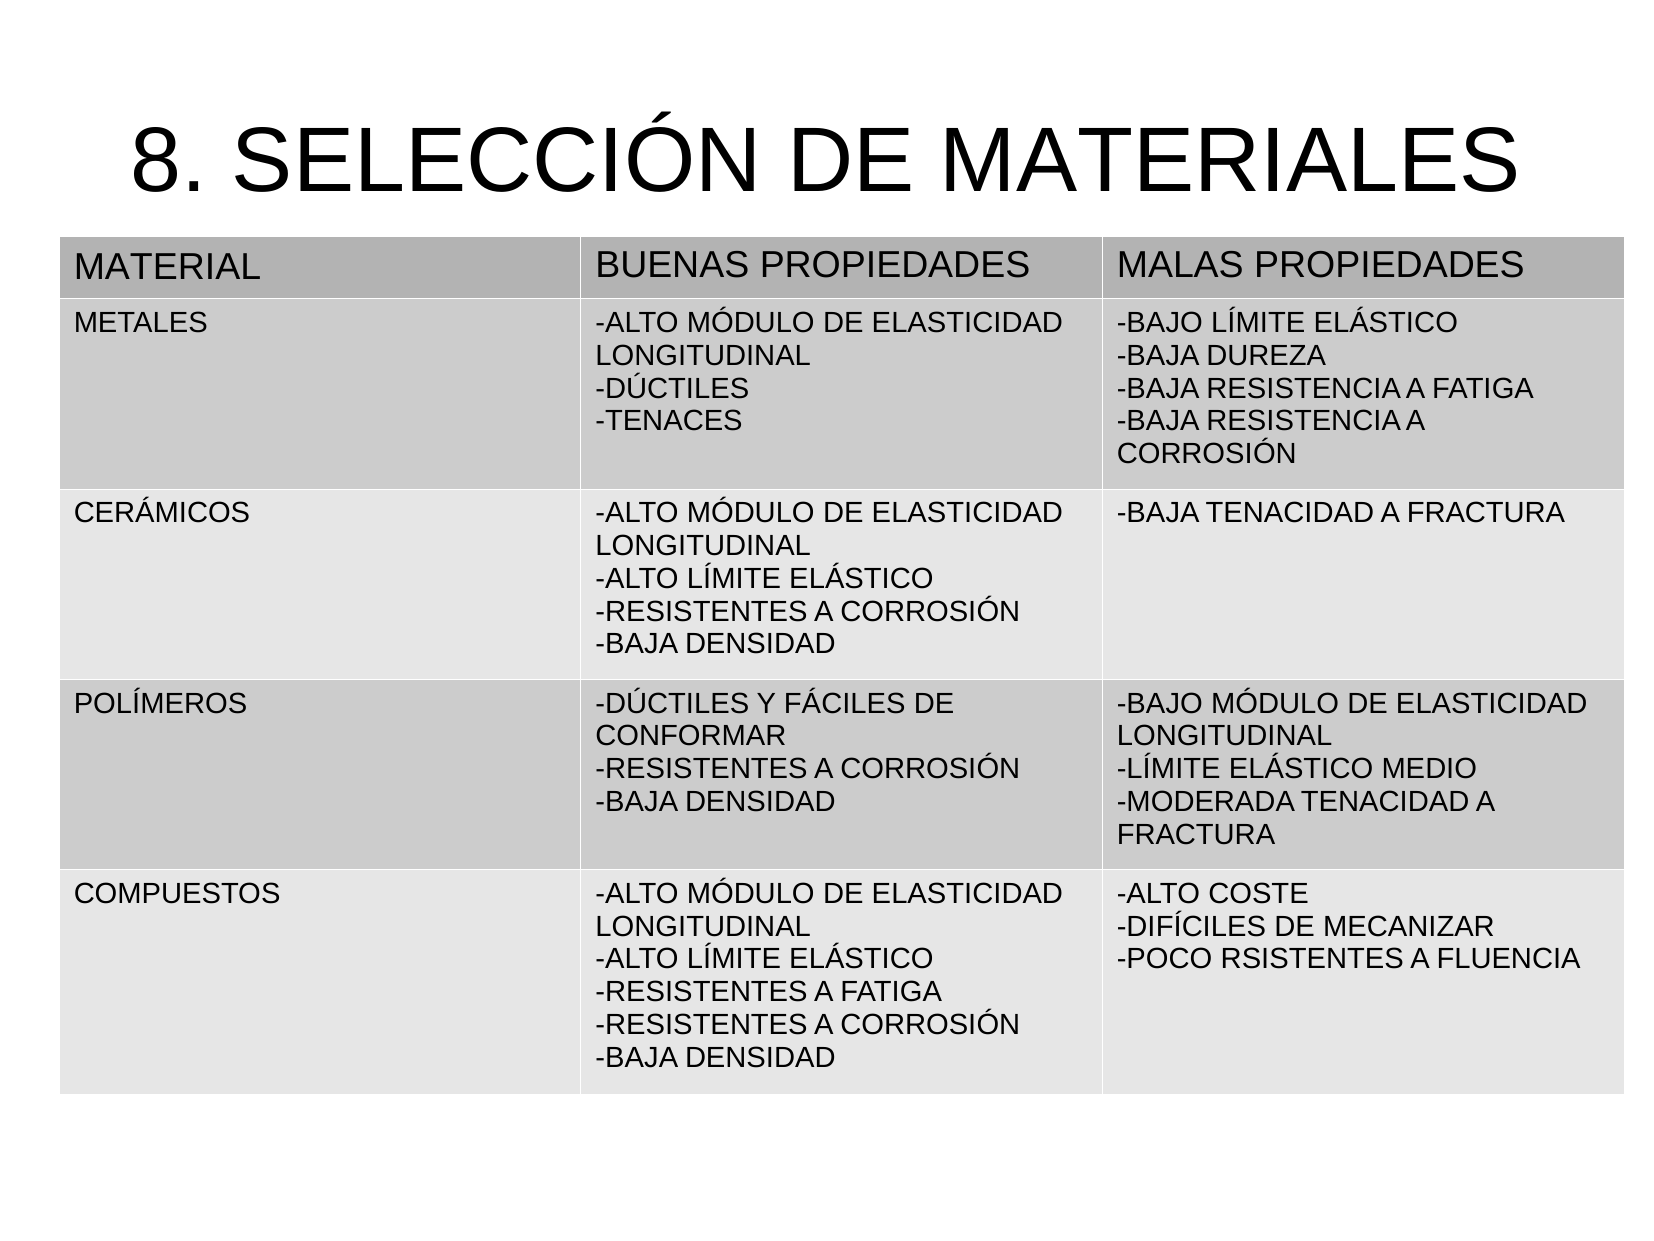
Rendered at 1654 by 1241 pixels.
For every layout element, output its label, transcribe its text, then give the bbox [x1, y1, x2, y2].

table_cell -ALTO MÓDULO DE ELASTICIDAD LONGITUDINAL -DÚCTILES -TENACES [581, 299, 1102, 489]
table_cell -ALTO MÓDULO DE ELASTICIDAD LONGITUDINAL -ALTO LÍMITE ELÁSTICO -RESISTENTES A CORROSIÓN -BAJA DENSIDAD [581, 490, 1102, 679]
table_cell -ALTO COSTE -DIFÍCILES DE MECANIZAR -POCO RSISTENTES A FLUENCIA [1103, 870, 1624, 1094]
table_cell POLÍMEROS [60, 680, 580, 869]
table_cell -BAJO LÍMITE ELÁSTICO -BAJA DUREZA -BAJA RESISTENCIA A FATIGA -BAJA RESISTENCIA A CORROSIÓN [1103, 299, 1624, 489]
table_cell METALES [60, 299, 580, 489]
table_cell CERÁMICOS [60, 490, 580, 679]
table_header BUENAS PROPIEDADES [581, 237, 1102, 298]
title 8. SELECCIÓN DE MATERIALES [82, 38, 1571, 236]
table_cell -DÚCTILES Y FÁCILES DE CONFORMAR -RESISTENTES A CORROSIÓN -BAJA DENSIDAD [581, 680, 1102, 869]
table_cell -BAJA TENACIDAD A FRACTURA [1103, 490, 1624, 679]
table_cell COMPUESTOS [60, 870, 580, 1094]
table_cell -BAJO MÓDULO DE ELASTICIDAD LONGITUDINAL -LÍMITE ELÁSTICO MEDIO -MODERADA TENACIDAD A FRACTURA [1103, 680, 1624, 869]
table_header MATERIAL [60, 237, 580, 298]
table_cell -ALTO MÓDULO DE ELASTICIDAD LONGITUDINAL -ALTO LÍMITE ELÁSTICO -RESISTENTES A FATIGA -RESISTENTES A CORROSIÓN -BAJA DENSIDAD [581, 870, 1102, 1094]
table_header MALAS PROPIEDADES [1103, 237, 1624, 298]
